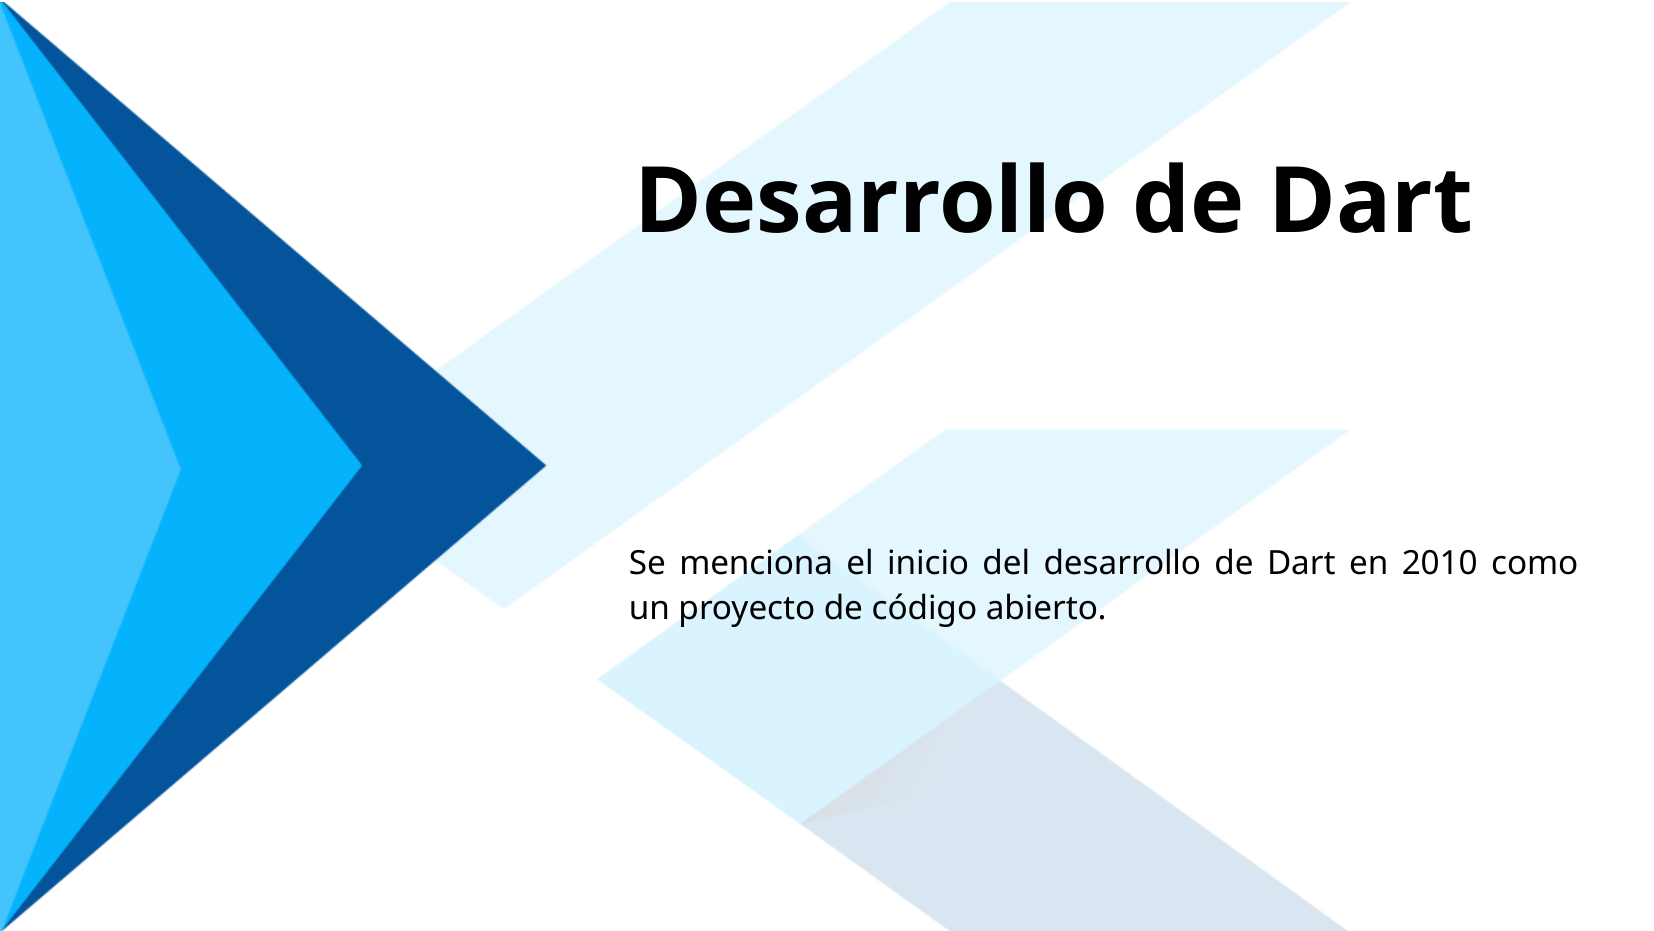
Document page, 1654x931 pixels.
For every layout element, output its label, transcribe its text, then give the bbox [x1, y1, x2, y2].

text_box Desarrollo de Dart [620, 126, 1595, 402]
text_box Se menciona el inicio del desarrollo de Dart en 2010 como un proyecto de código abierto. [614, 531, 1595, 813]
picture [0, 2, 1654, 931]
